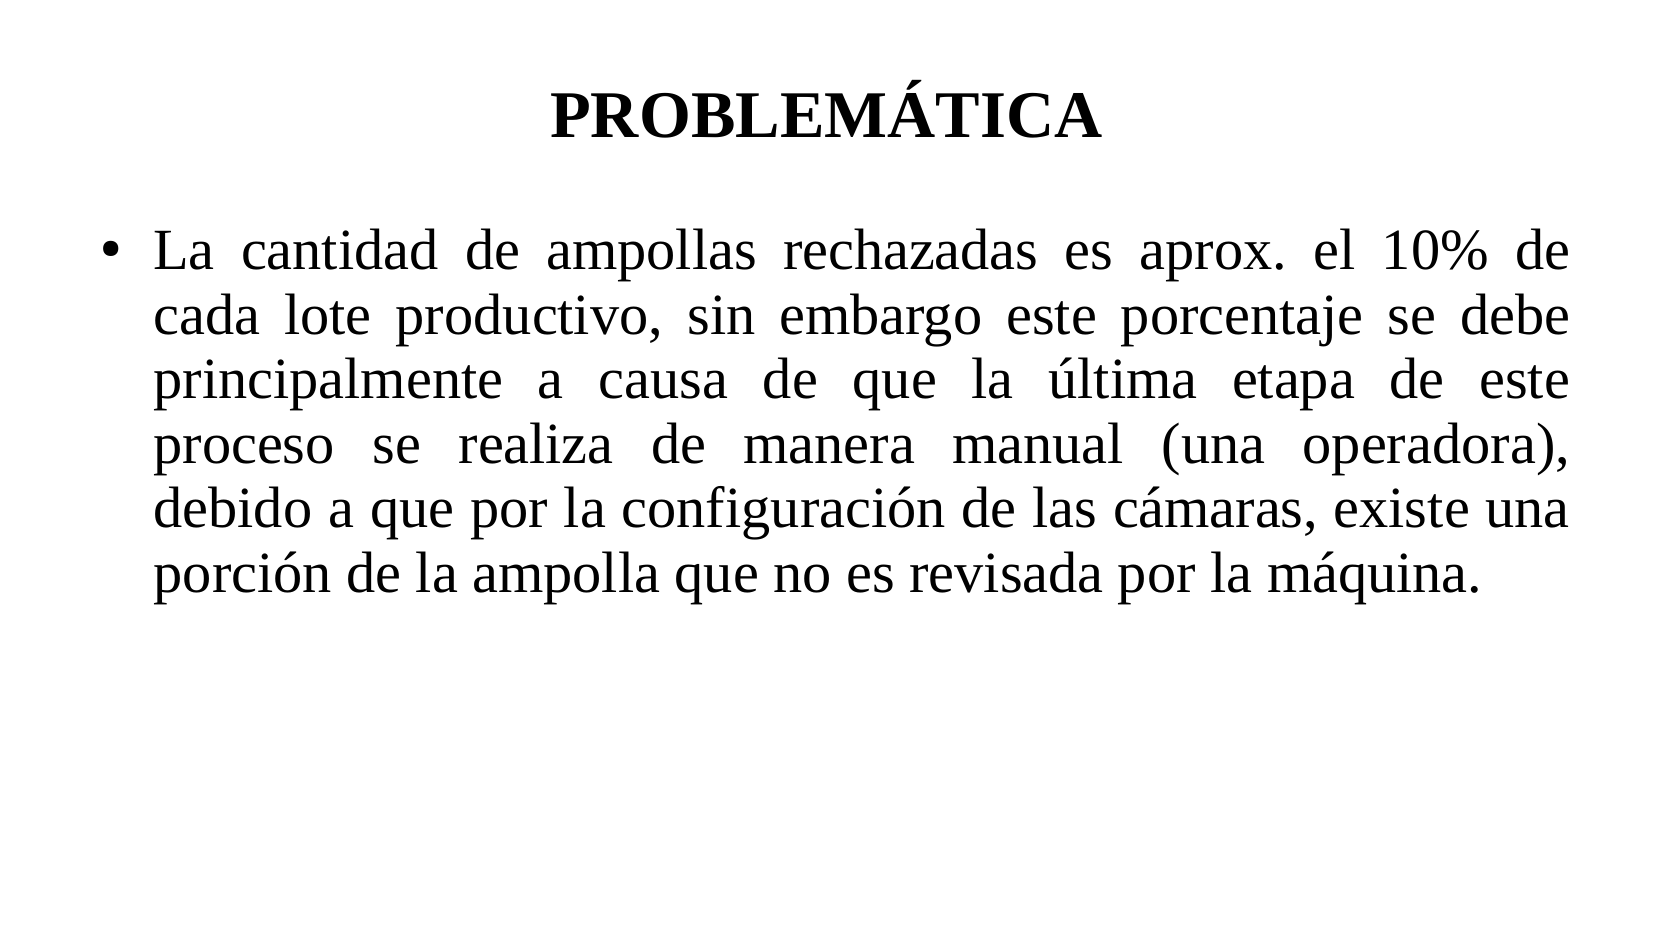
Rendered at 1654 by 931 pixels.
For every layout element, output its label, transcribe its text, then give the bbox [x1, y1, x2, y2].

title PROBLEMÁTICA [82, 37, 1571, 193]
list La cantidad de ampollas rechazadas es aprox. el 10% de cada lote productivo, sin embargo este porcentaje se debe principalmente a causa de que la última etapa de este proceso se realiza de manera manual (una operadora), debido a que por la configuración de las cámaras, existe una porción de la ampolla que no es revisada por la máquina. [82, 217, 1571, 758]
